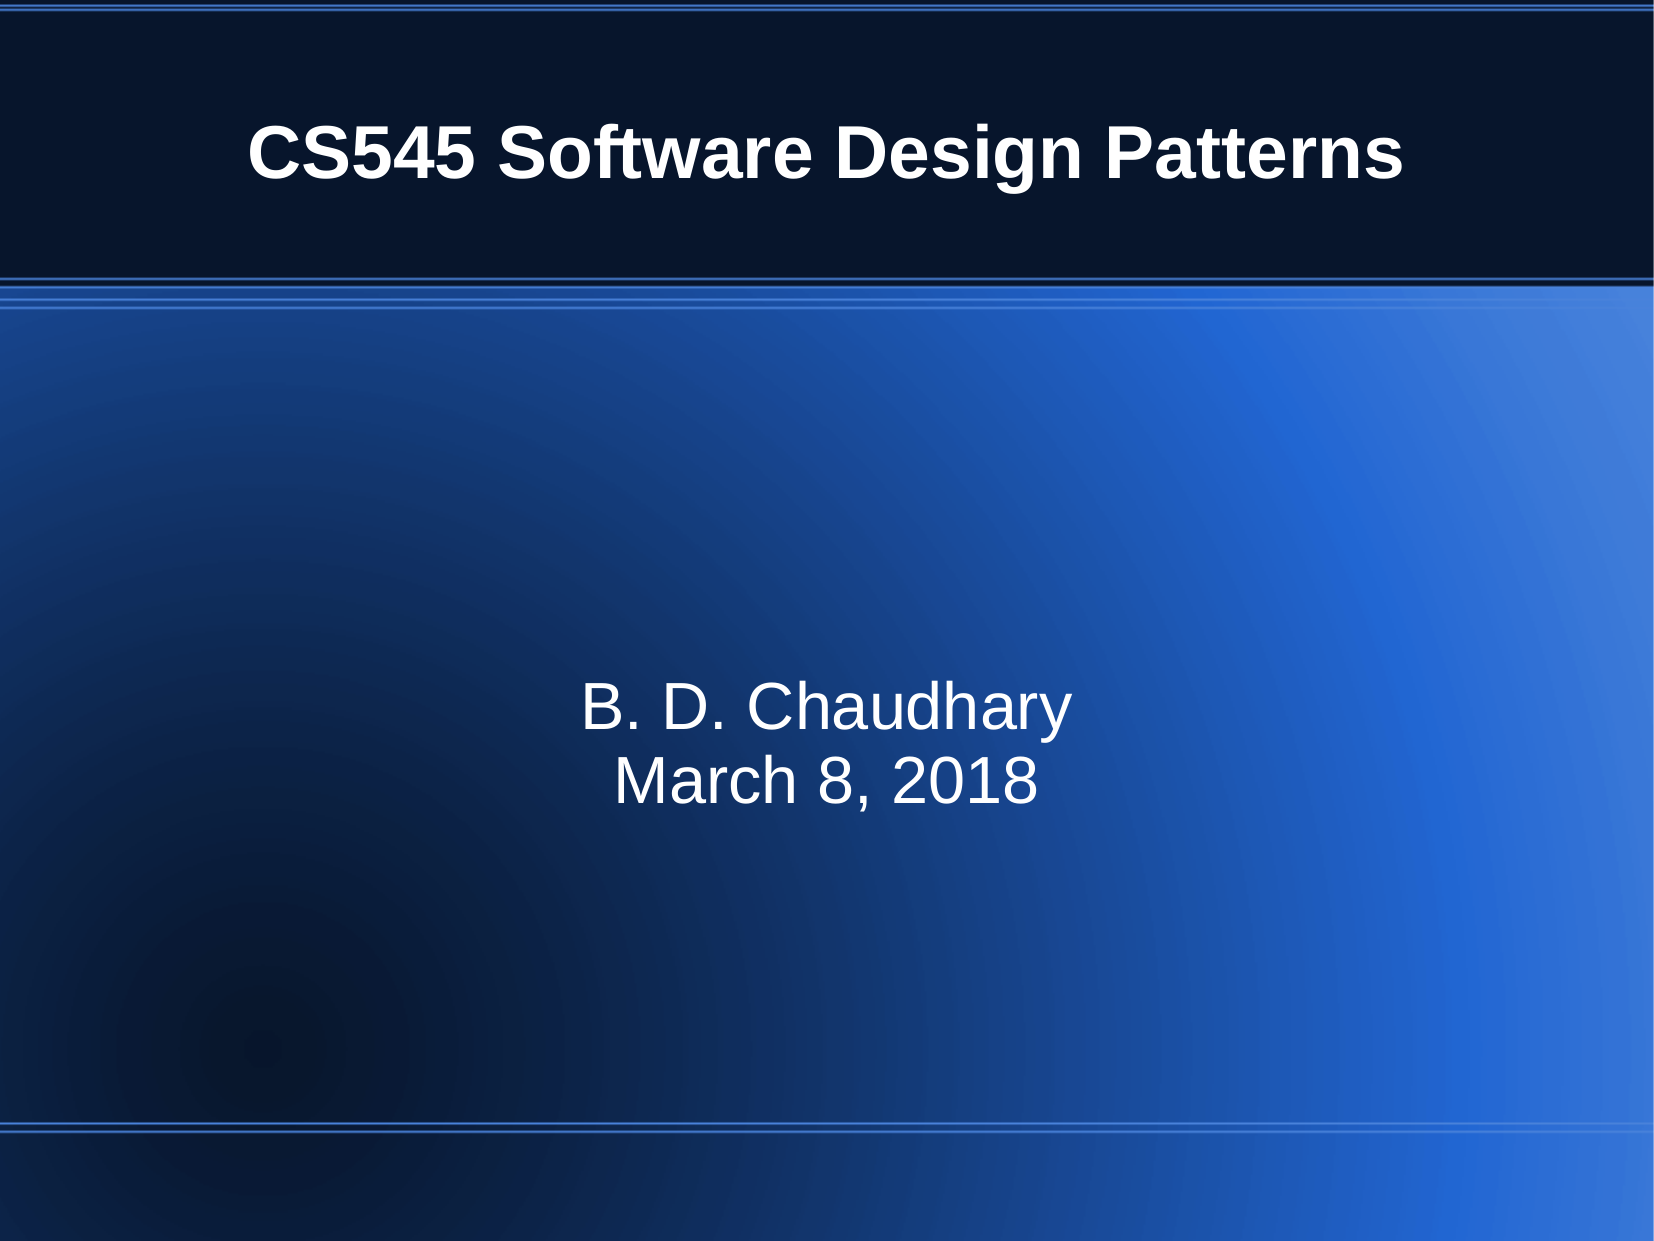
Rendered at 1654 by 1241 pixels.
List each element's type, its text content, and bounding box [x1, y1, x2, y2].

picture [0, 0, 1654, 1241]
subtitle B. D. Chaudhary March 8, 2018 [82, 355, 1571, 1058]
title CS545 Software Design Patterns [82, 49, 1571, 257]
